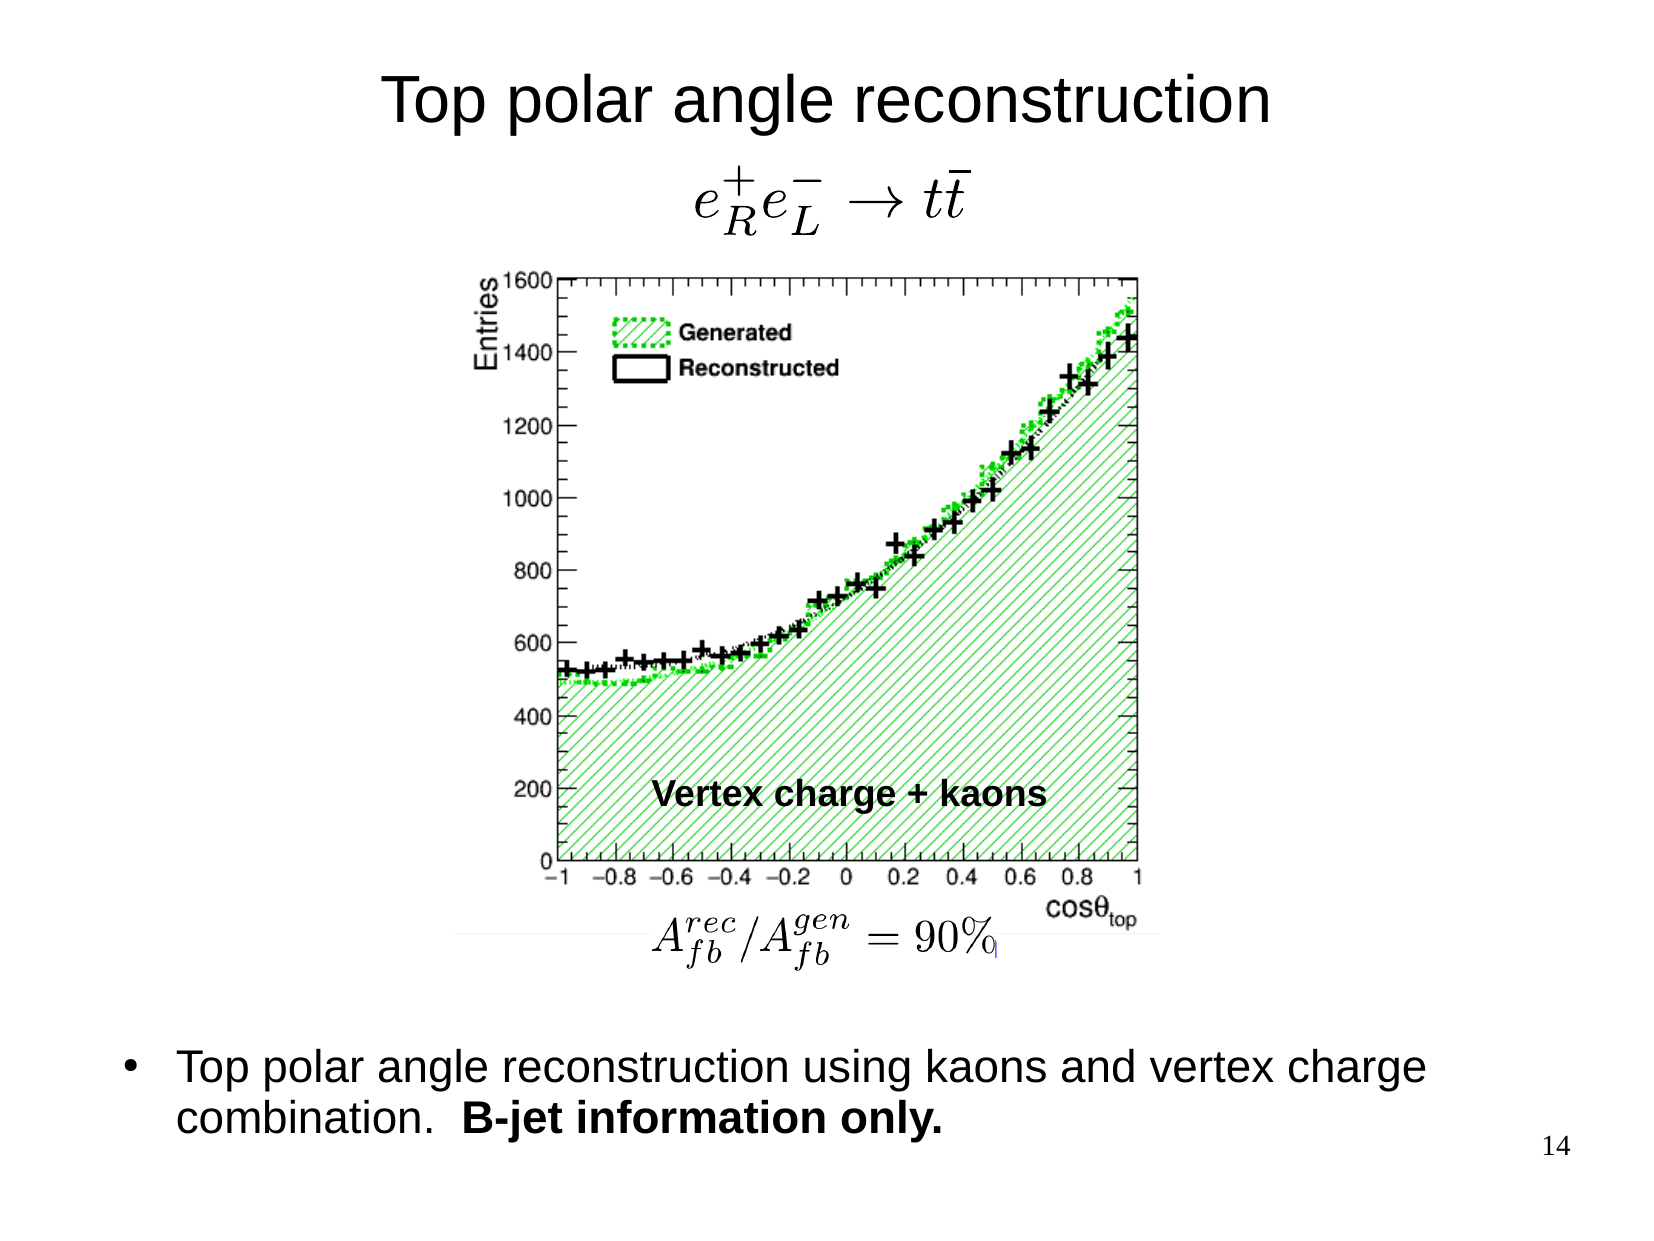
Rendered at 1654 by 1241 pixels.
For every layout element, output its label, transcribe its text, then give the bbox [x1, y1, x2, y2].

text_box 94.4% precision [687, 917, 1046, 974]
text_box Vertex charge + kaons [636, 765, 1063, 822]
text_box [692, 165, 976, 236]
title Top polar angle reconstruction [82, 49, 1571, 151]
list Top polar angle reconstruction using kaons and vertex charge combination. B-jet information only. [105, 1040, 1531, 1206]
picture [453, 252, 1159, 971]
